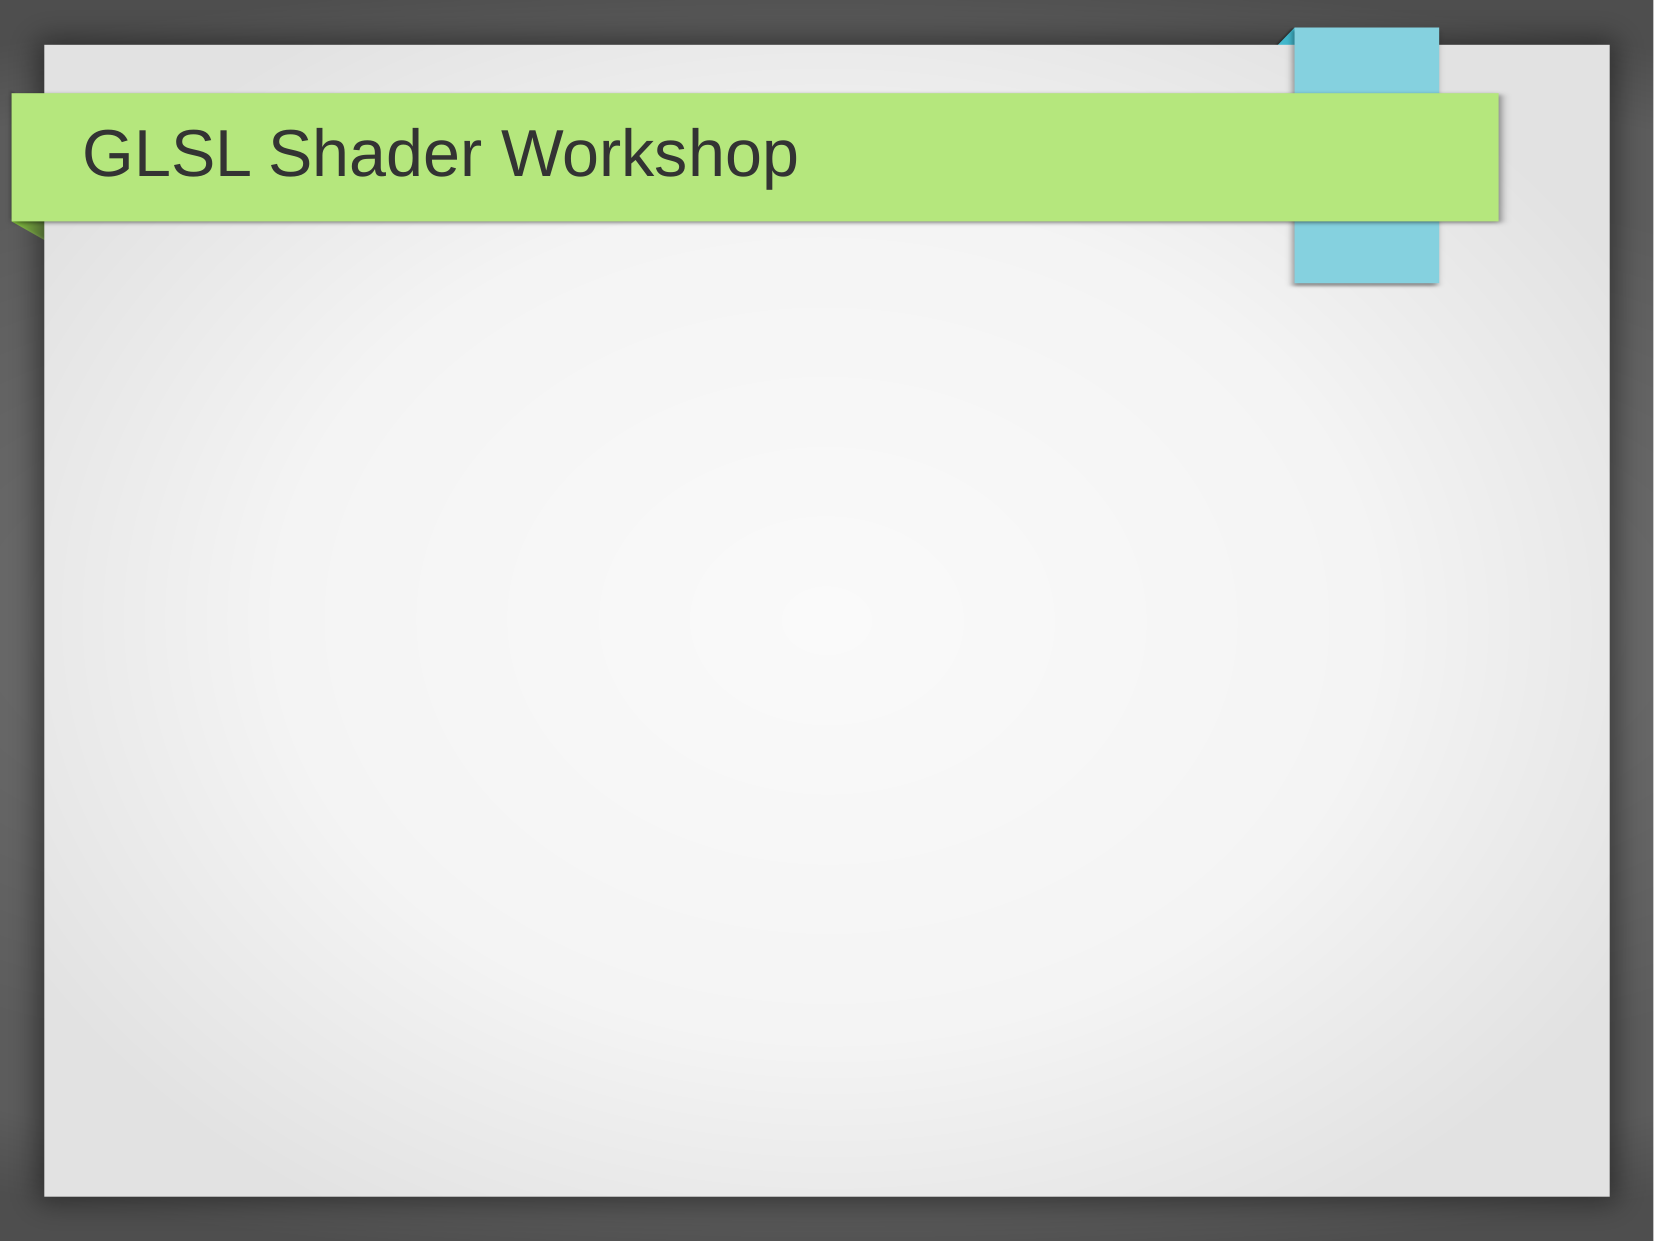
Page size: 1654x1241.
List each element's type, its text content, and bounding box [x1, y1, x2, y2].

title GLSL Shader Workshop [82, 49, 1571, 257]
picture [0, 0, 1654, 1241]
